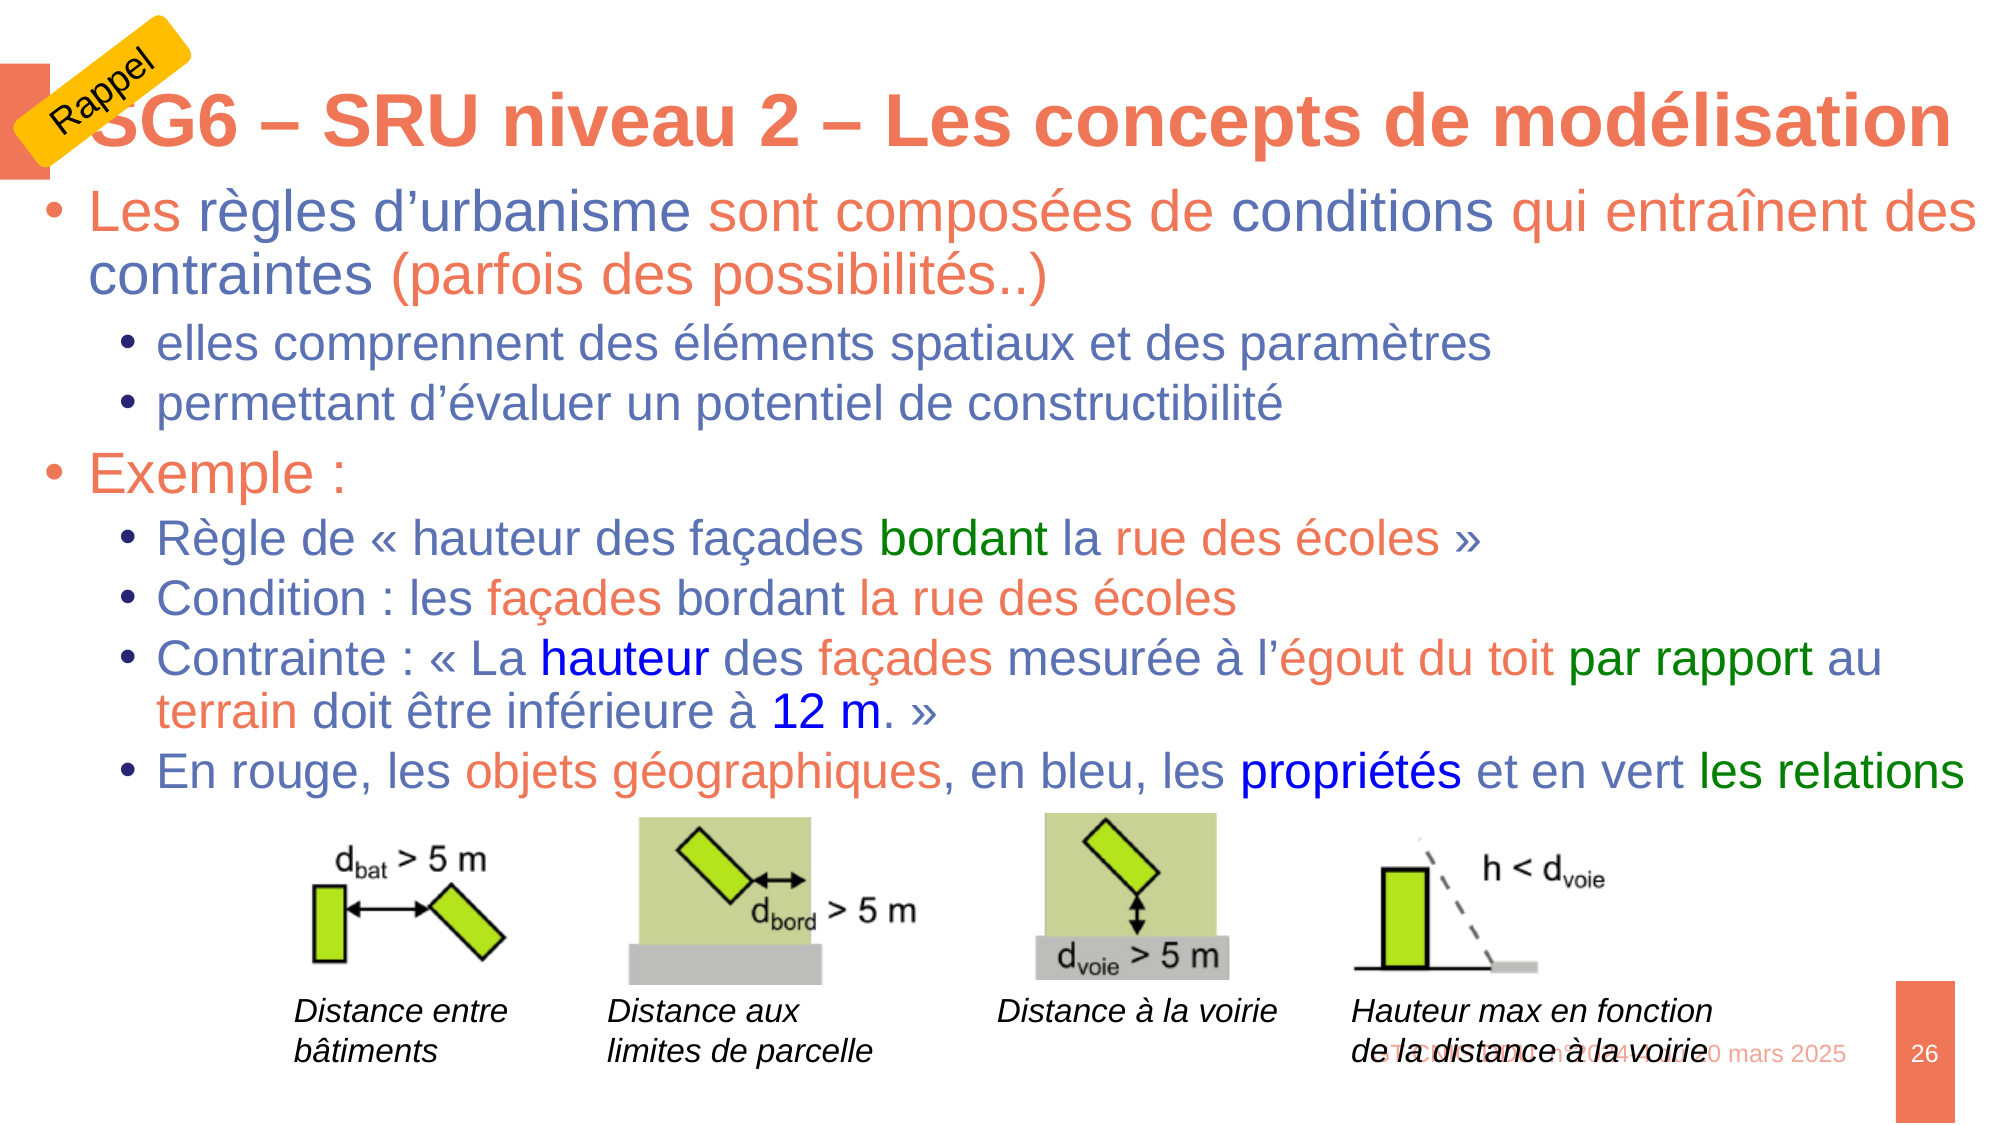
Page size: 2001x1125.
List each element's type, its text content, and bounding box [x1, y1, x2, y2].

picture [303, 817, 924, 985]
list Les règles d’urbanisme sont composées de conditions qui entraînent des contraintes (parfois des possibilités..) elles comprennent des éléments spatiaux et des paramètres permettant d’évaluer un potentiel de constructibilité Exemple : Règle de « hauteur des façades bordant la rue des écoles » Condition : les façades bordant la rue des écoles Contrainte : « La hauteur des façades mesurée à l’égout du toit par rapport au terrain doit être inférieure à 12 m. » En rouge, les objets géographiques, en bleu, les propriétés et en vert les relations [29, 173, 2000, 999]
text_box Distance aux limites de parcelle [592, 981, 900, 1108]
text_box Rappel [13, 15, 192, 168]
text_box Distance à la voirie [982, 982, 1314, 1051]
title SG6 – SRU niveau 2 – Les concepts de modélisation [74, 70, 1979, 173]
text_box Distance entre bâtiments [279, 981, 547, 1078]
text_box Hauteur max en fonction de la distance à la voirie [1336, 982, 1766, 1108]
picture [1006, 813, 1608, 980]
